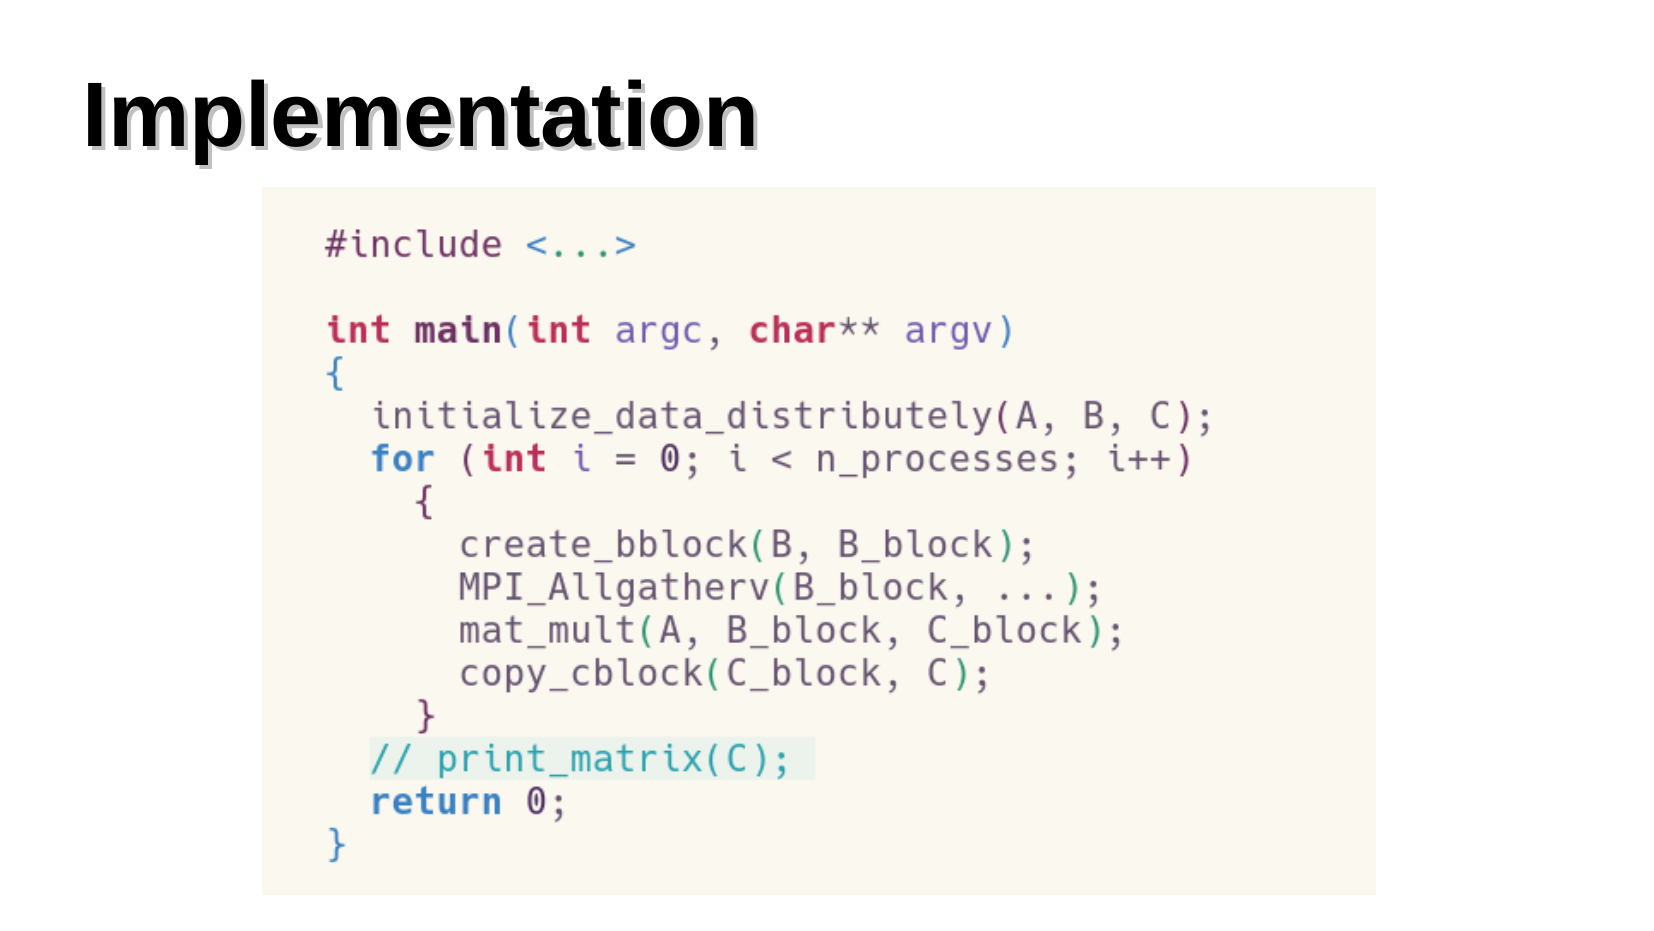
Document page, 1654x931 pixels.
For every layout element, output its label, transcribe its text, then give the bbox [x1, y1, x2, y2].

title Implementation [82, 37, 1571, 193]
picture [262, 187, 1376, 895]
